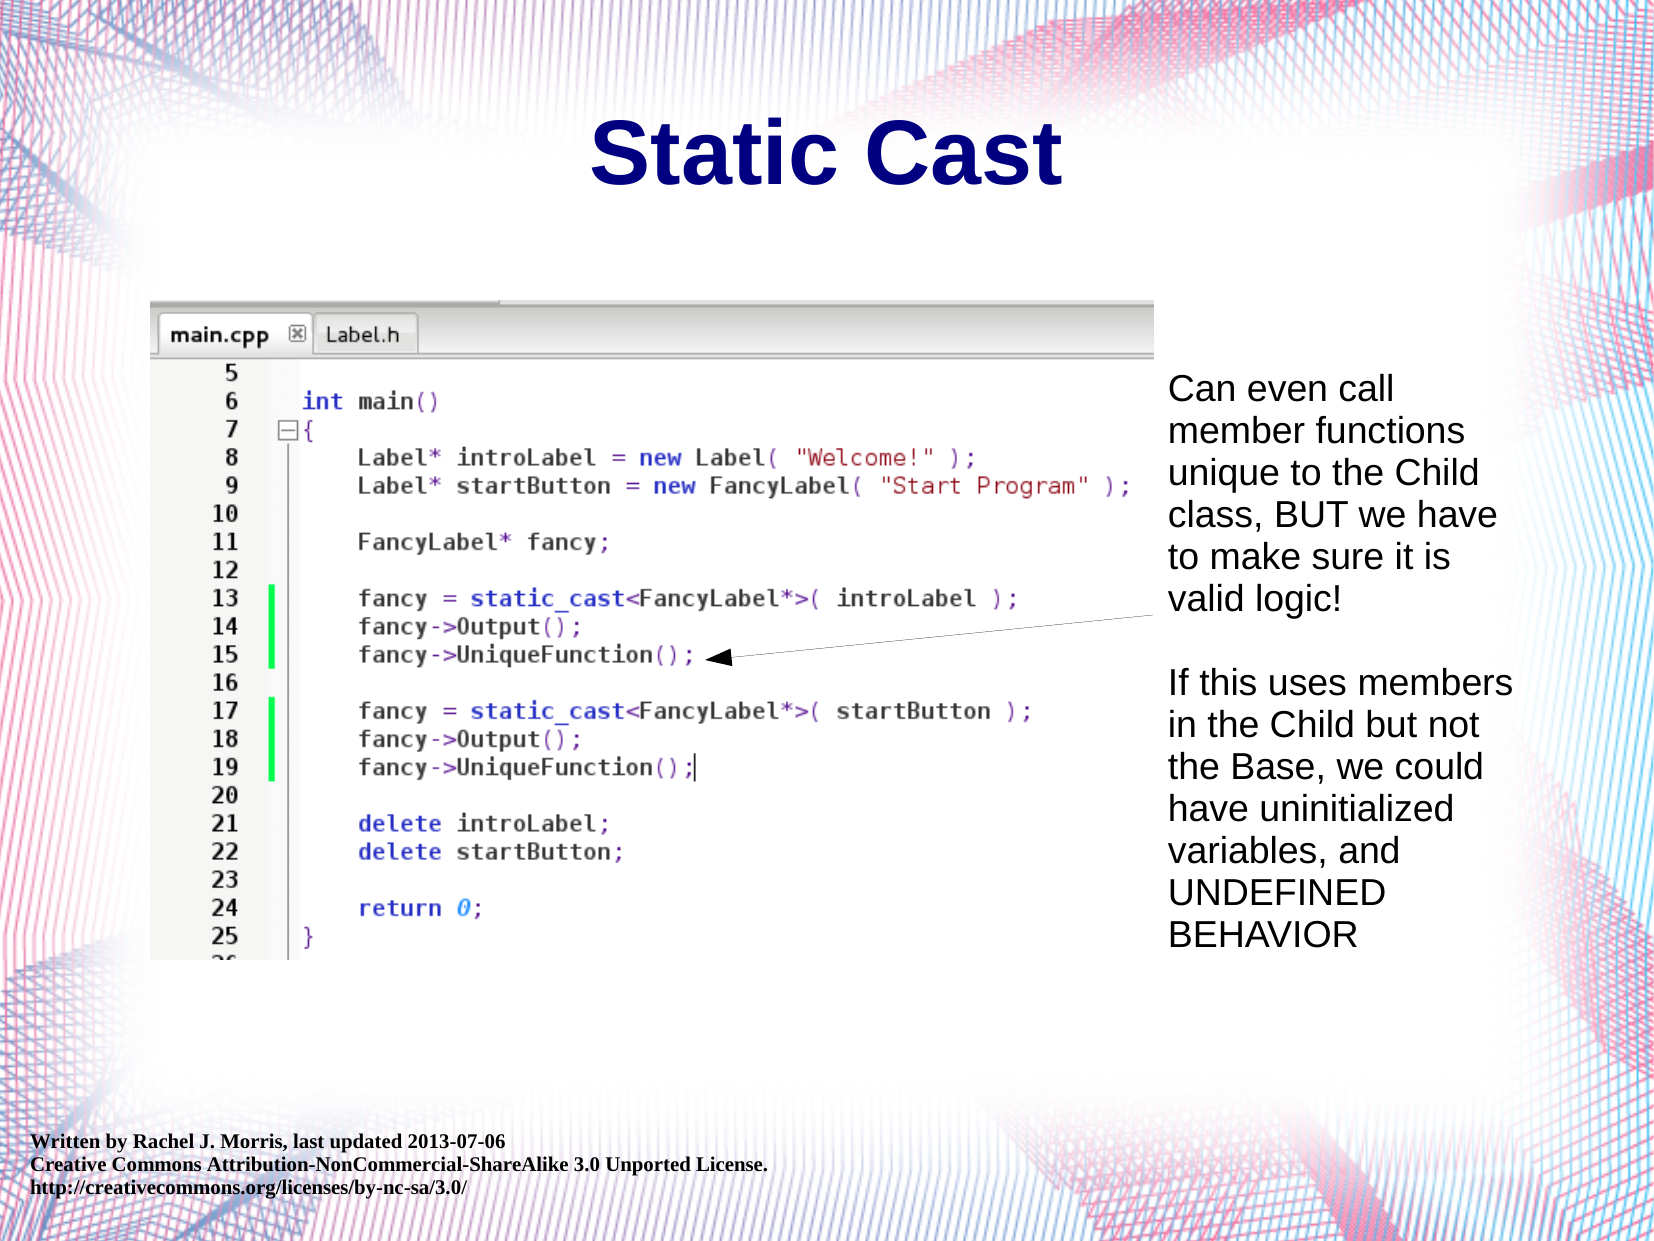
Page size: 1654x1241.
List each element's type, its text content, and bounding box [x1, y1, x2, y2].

text_box Can even call member functions unique to the Child class, BUT we have to make sure it is valid logic! If this uses members in the Child but not the Base, we could have uninitialized variables, and UNDEFINED BEHAVIOR [1153, 360, 1531, 963]
picture [0, 0, 1654, 1241]
title Static Cast [82, 49, 1571, 257]
